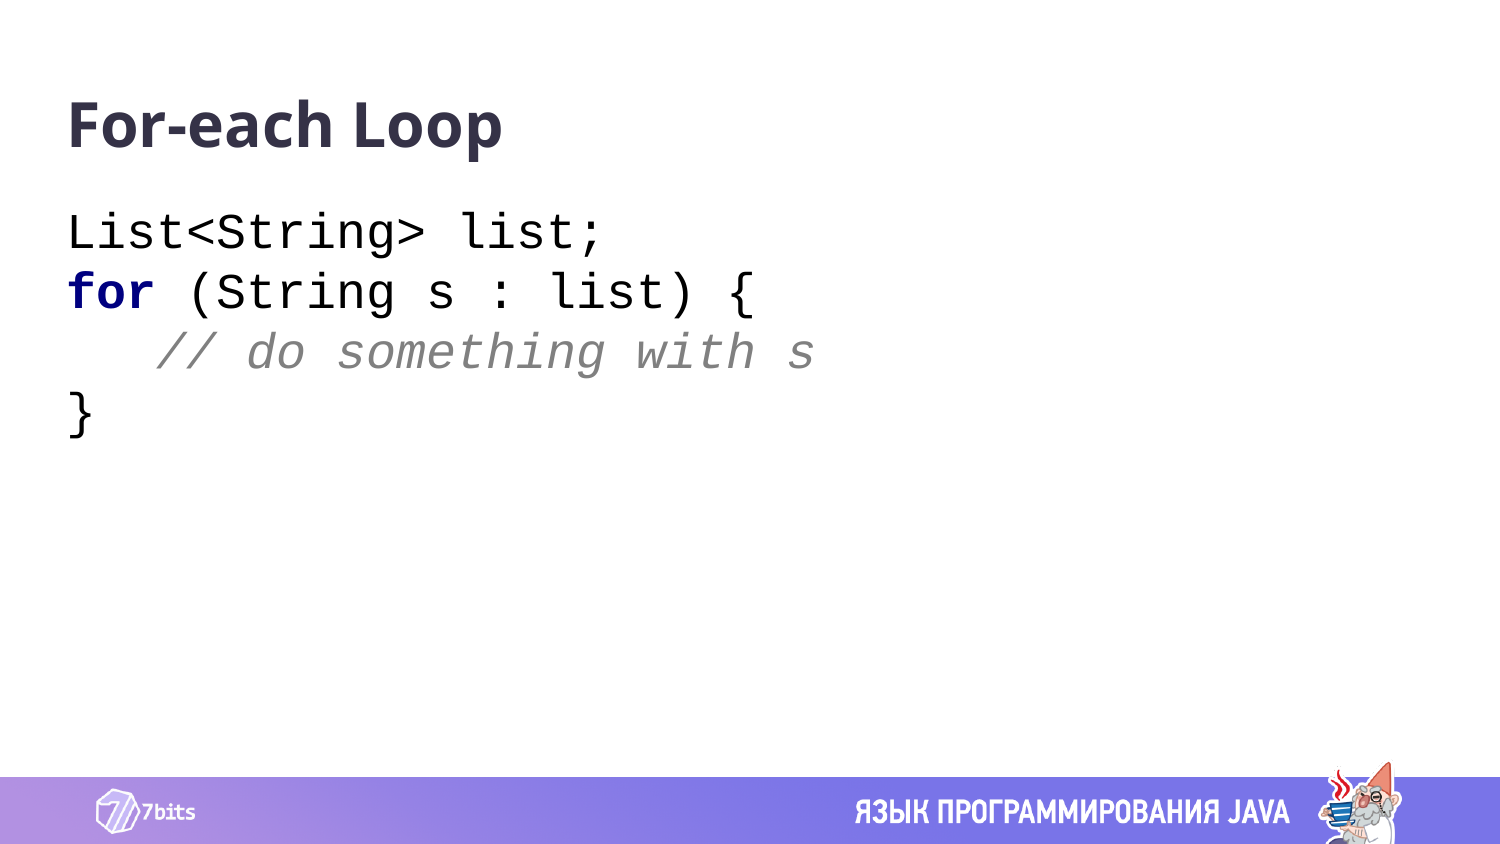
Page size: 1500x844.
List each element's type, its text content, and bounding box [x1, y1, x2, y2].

picture [0, 717, 1500, 844]
list List<String> list; for (String s : list) { // do something with s } [51, 184, 1449, 745]
title For-each Loop [51, 69, 1449, 164]
